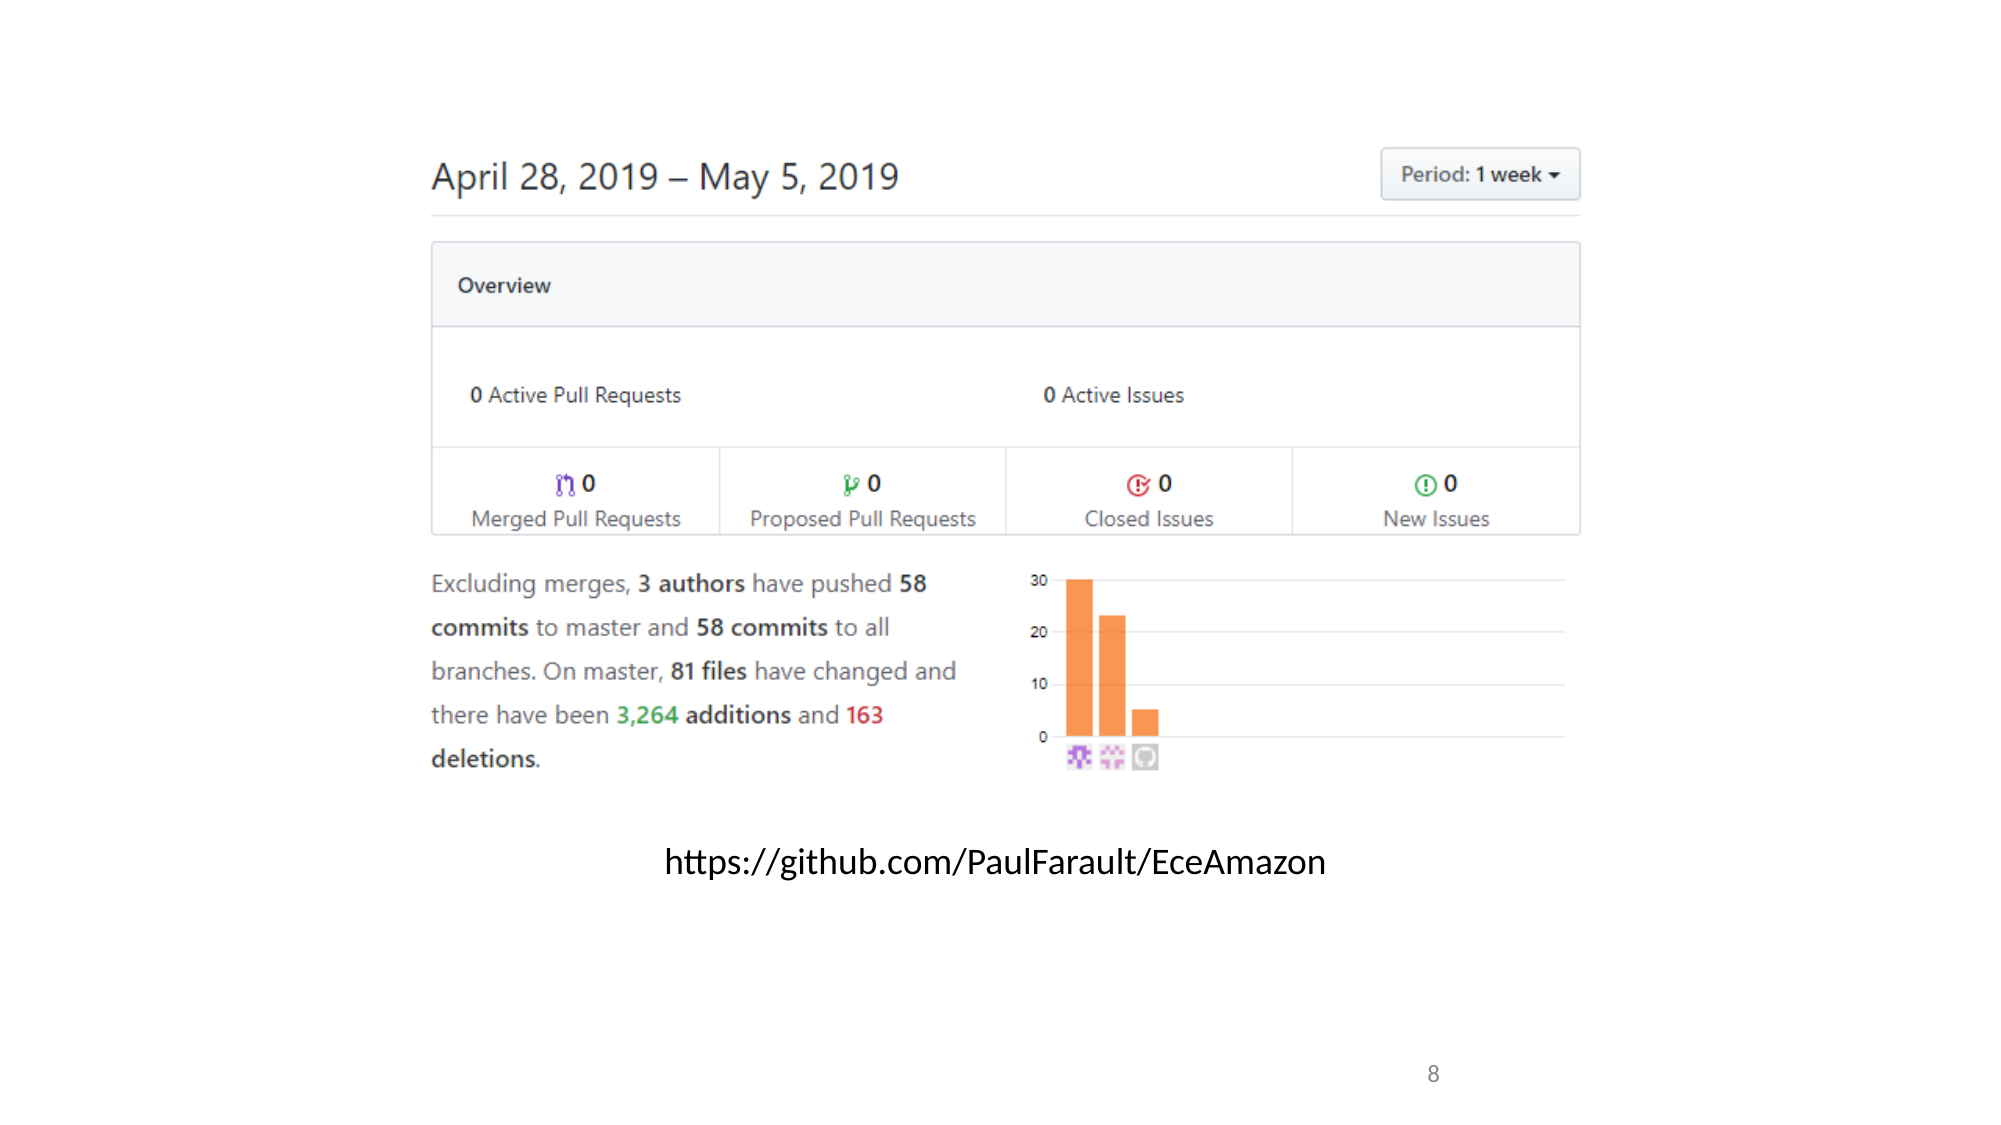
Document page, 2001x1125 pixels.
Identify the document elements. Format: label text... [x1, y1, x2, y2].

text_box [1412, 1042, 1863, 1103]
picture [411, 135, 1589, 802]
text_box https://github.com/PaulFarault/EceAmazon [649, 829, 1342, 889]
